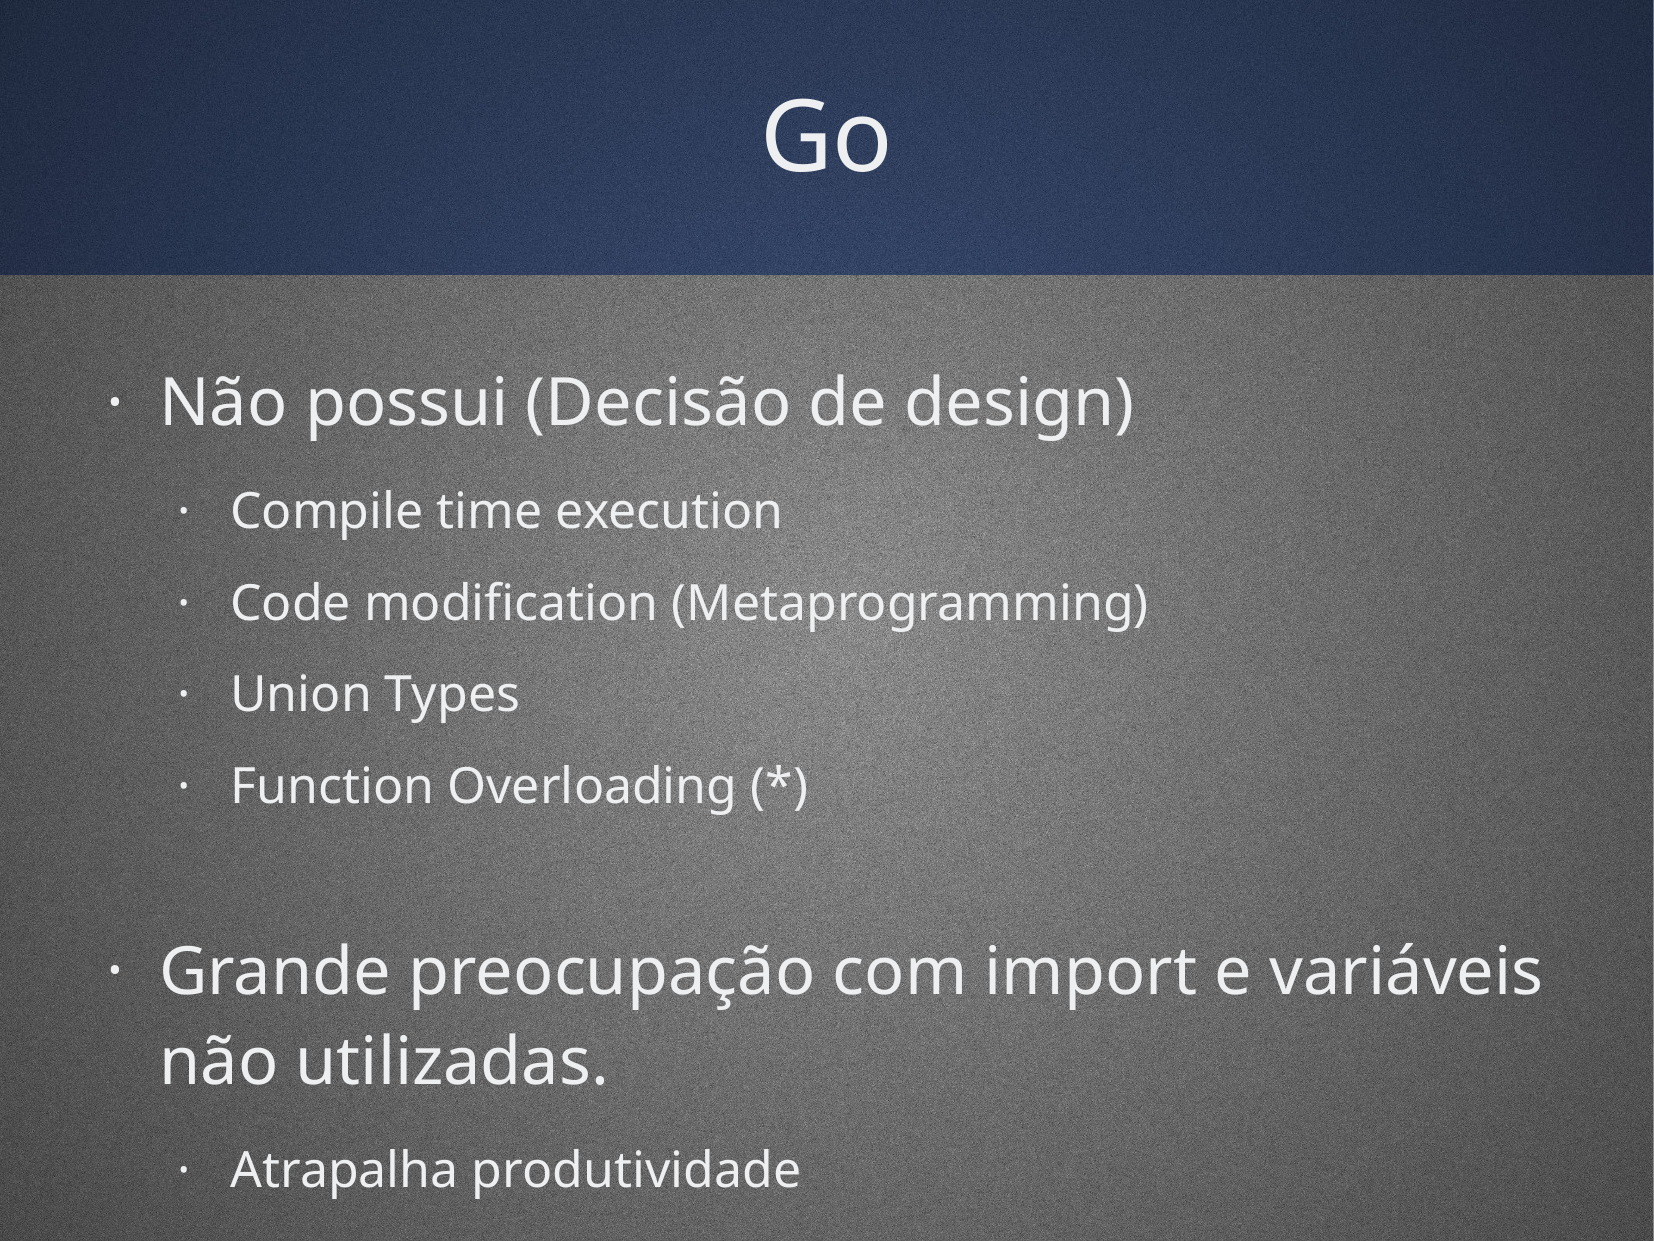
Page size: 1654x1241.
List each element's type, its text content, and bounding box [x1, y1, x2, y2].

list Não possui (Decisão de design) Compile time execution Code modification (Metaprogramming) Union Types Function Overloading (*) Grande preocupação com import e variáveis não utilizadas. Atrapalha produtividade [88, 354, 1565, 1080]
title Go [88, 29, 1565, 237]
picture [0, 0, 1654, 1241]
